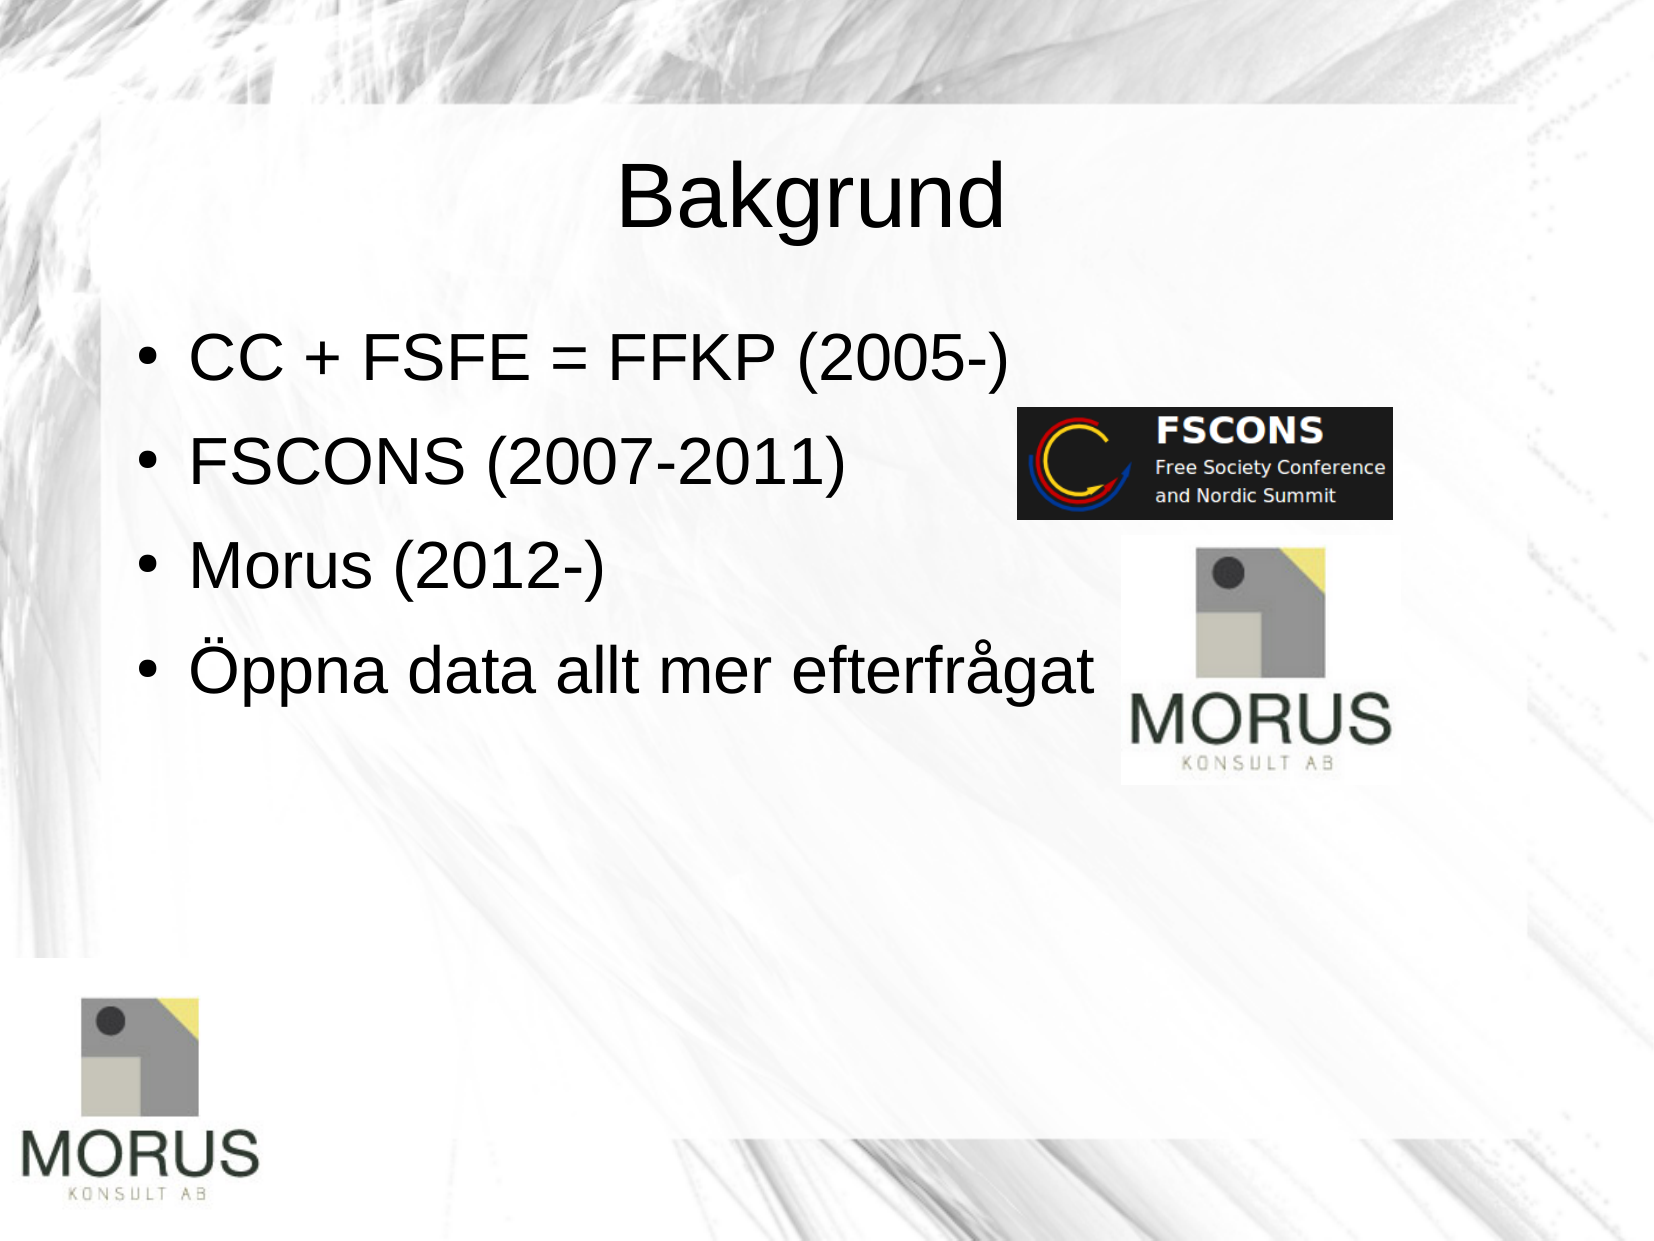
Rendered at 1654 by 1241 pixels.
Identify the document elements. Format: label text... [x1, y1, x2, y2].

picture [0, 0, 1654, 1241]
title Bakgrund [118, 112, 1506, 281]
list CC + FSFE = FFKP (2005-) FSCONS (2007-2011) Morus (2012-) Öppna data allt mer efterfrågat [118, 319, 1571, 1040]
